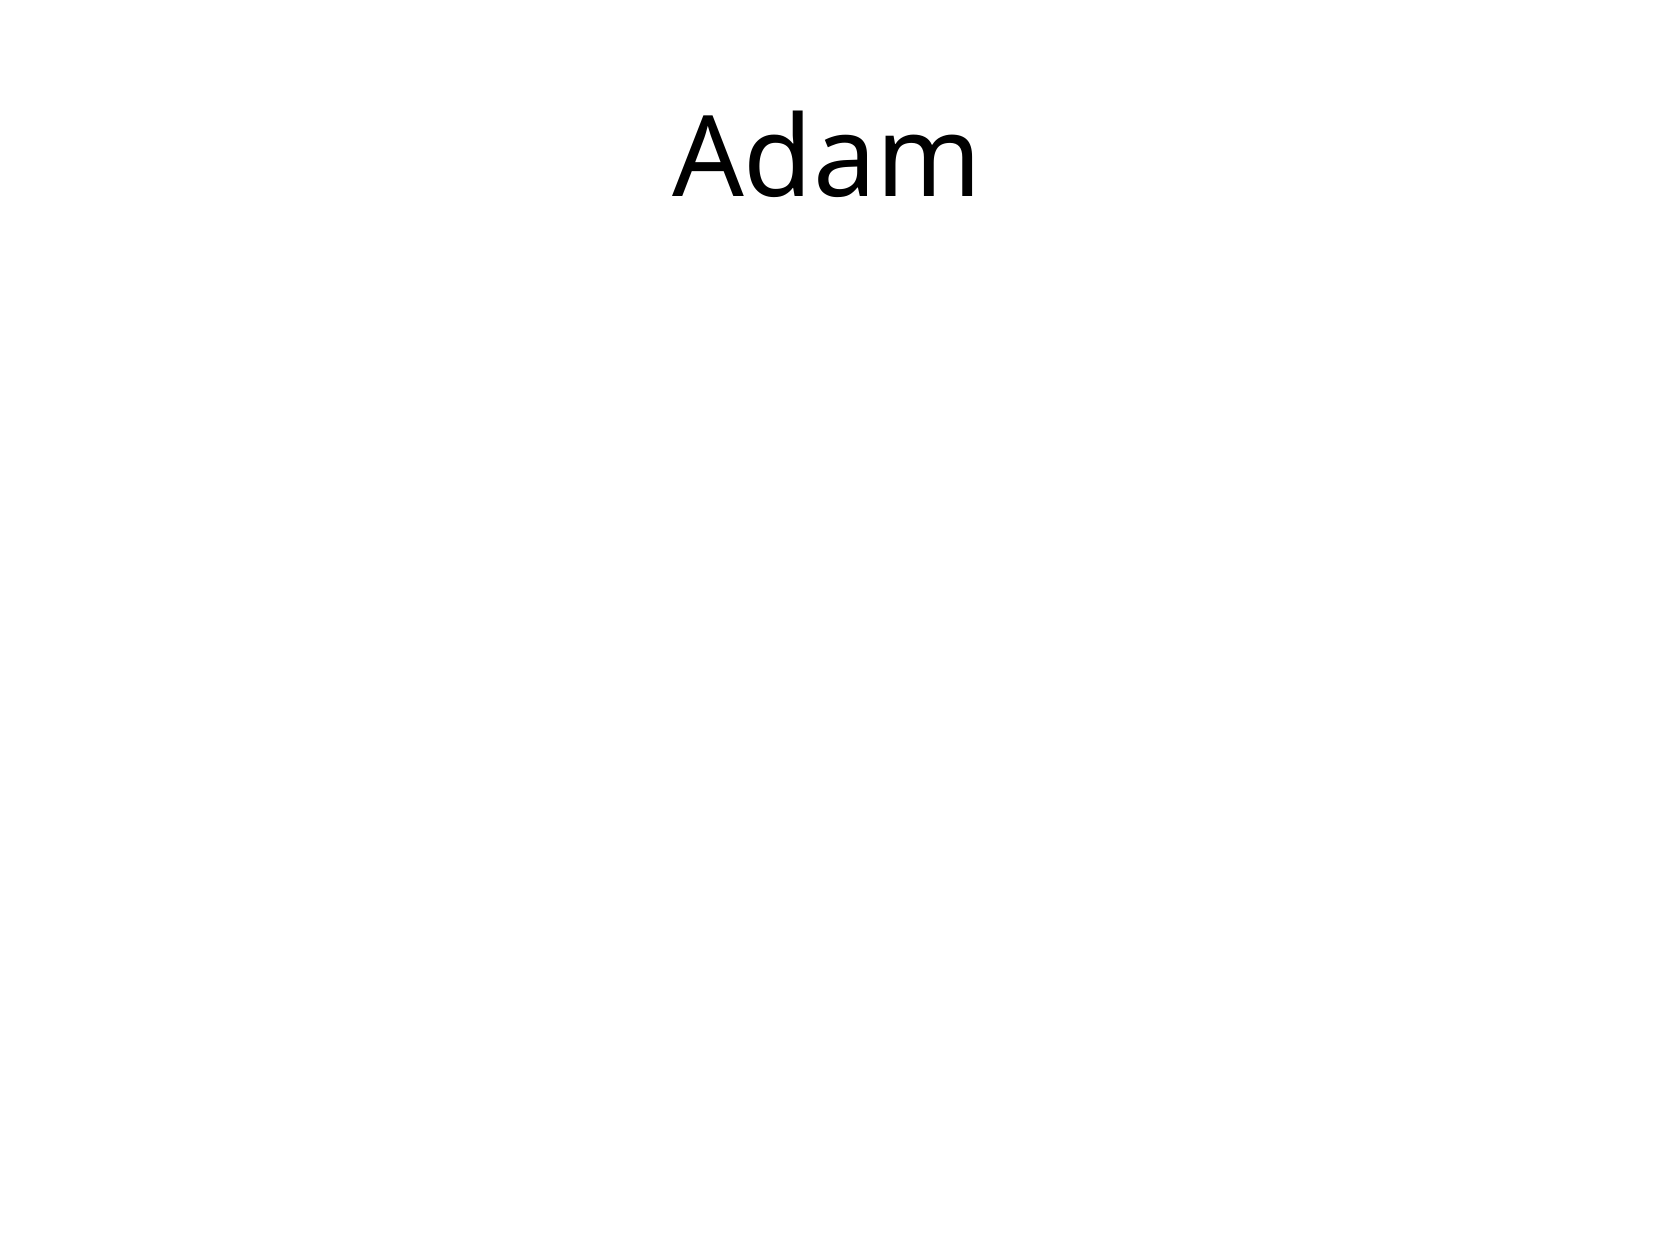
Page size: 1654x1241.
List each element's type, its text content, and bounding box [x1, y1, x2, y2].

title Adam [82, 49, 1571, 257]
